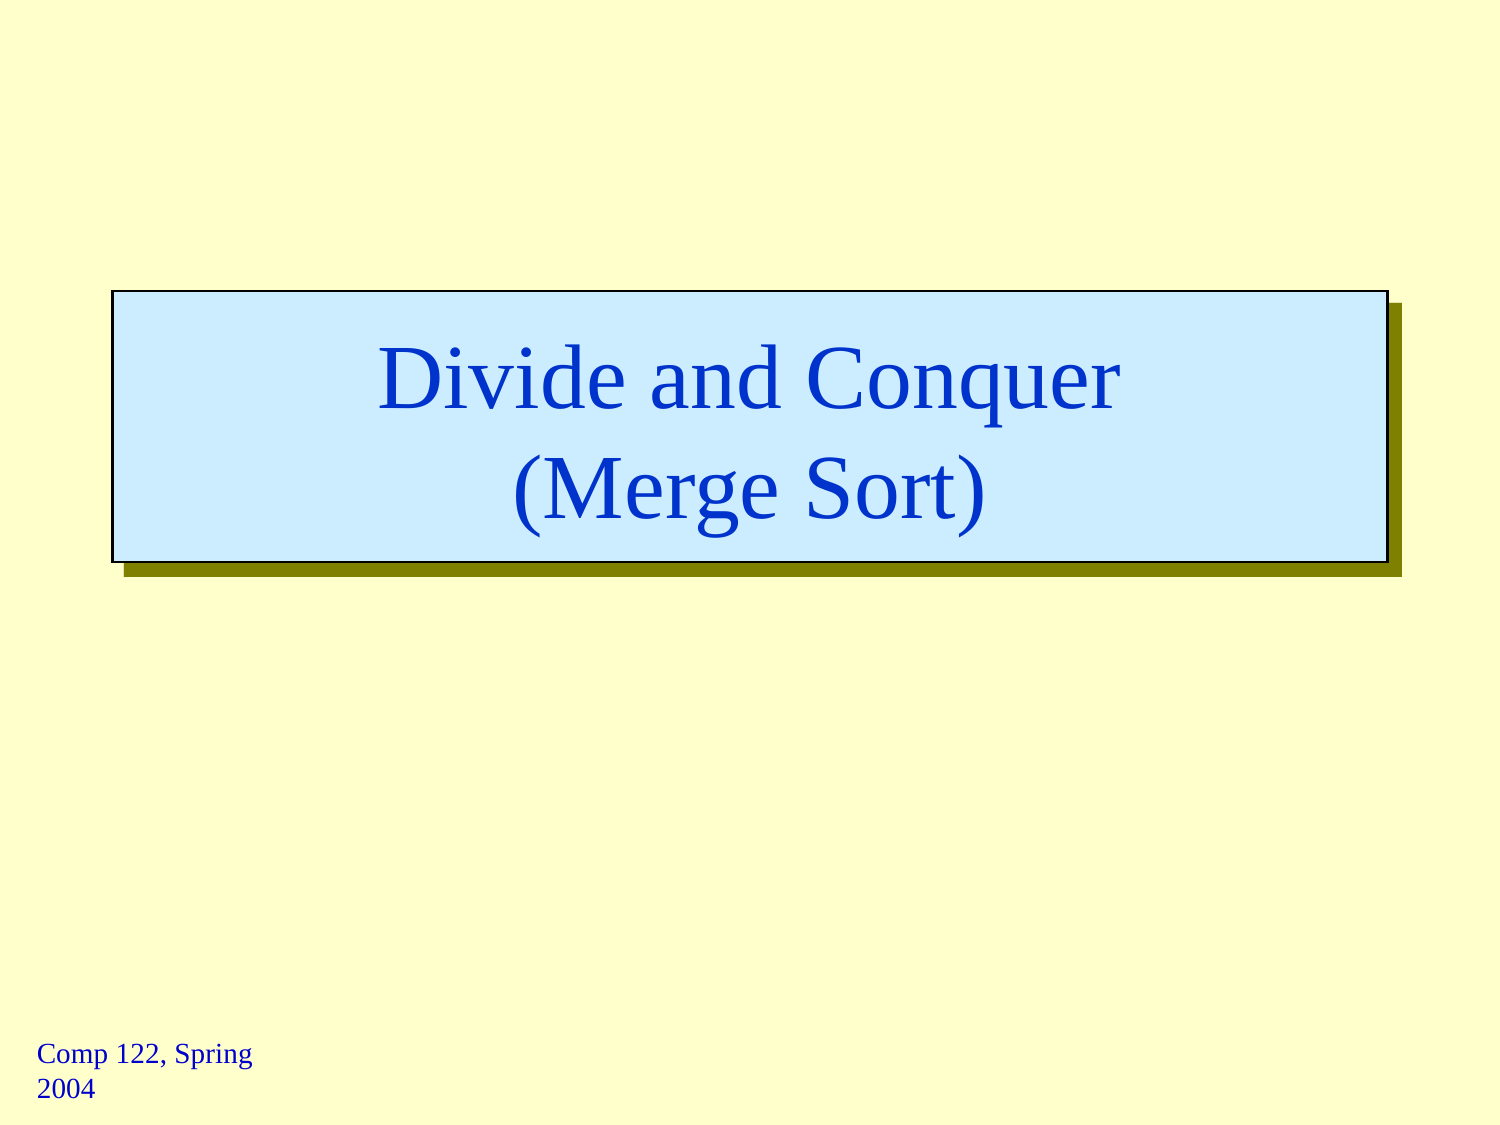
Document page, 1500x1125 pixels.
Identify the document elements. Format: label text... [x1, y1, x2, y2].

title Divide and Conquer (Merge Sort) [112, 291, 1388, 563]
